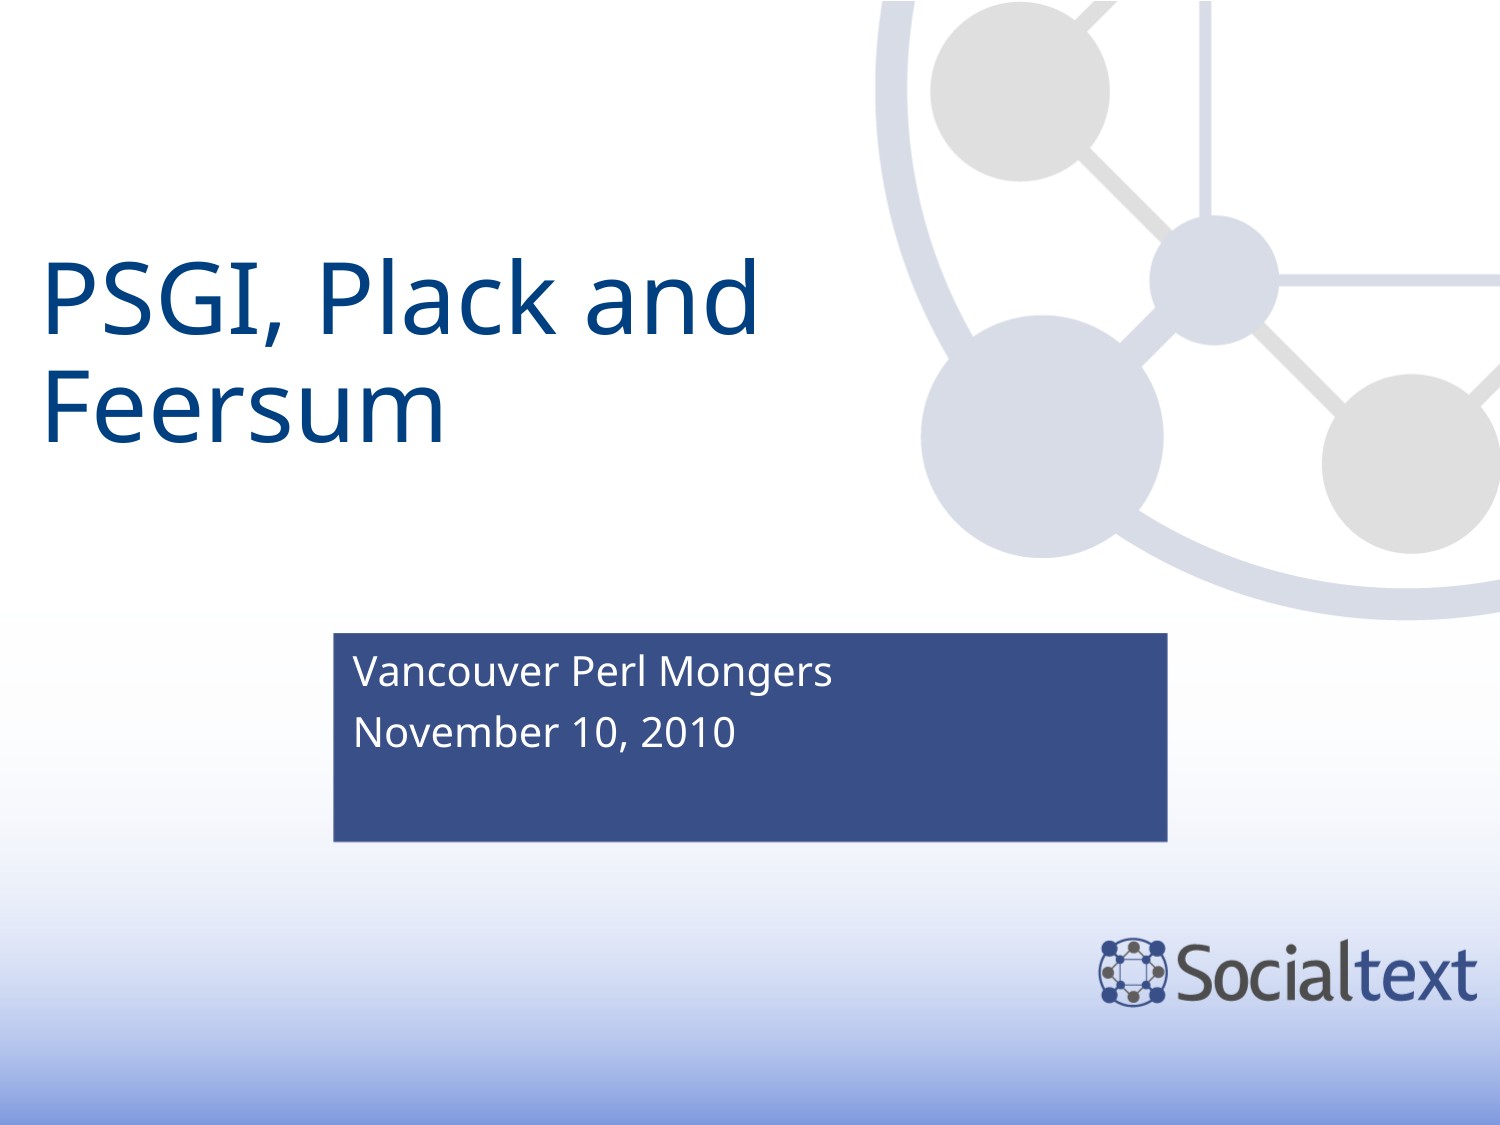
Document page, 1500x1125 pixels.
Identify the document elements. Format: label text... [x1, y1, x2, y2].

title PSGI, Plack and Feersum [24, 99, 863, 613]
picture [0, 0, 1500, 1125]
text_box Vancouver Perl Mongers November 10, 2010 [337, 637, 1163, 826]
